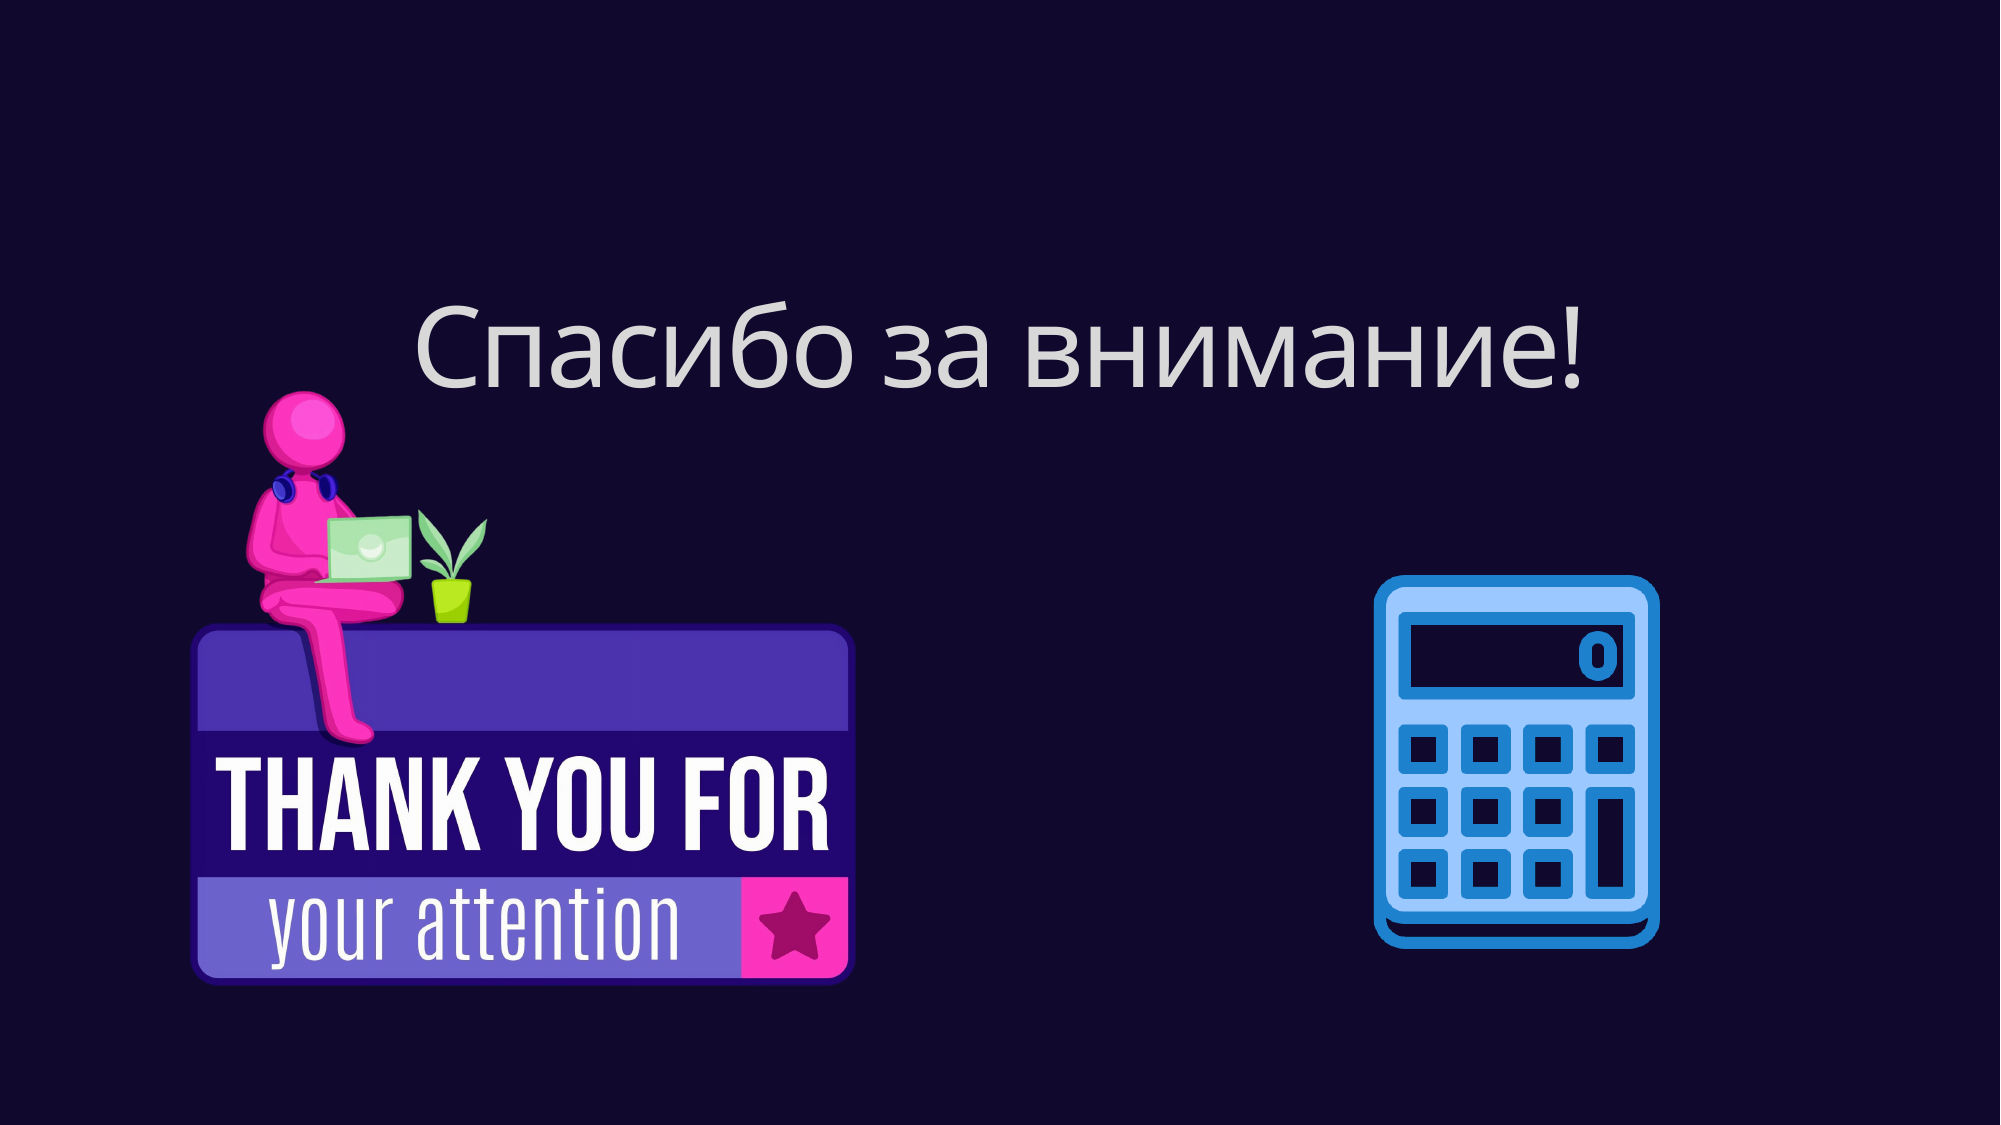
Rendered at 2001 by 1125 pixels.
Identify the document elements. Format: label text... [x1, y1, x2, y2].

title Спасибо за внимание! [111, 238, 1889, 420]
picture [1317, 562, 1716, 961]
picture [141, 324, 904, 1087]
